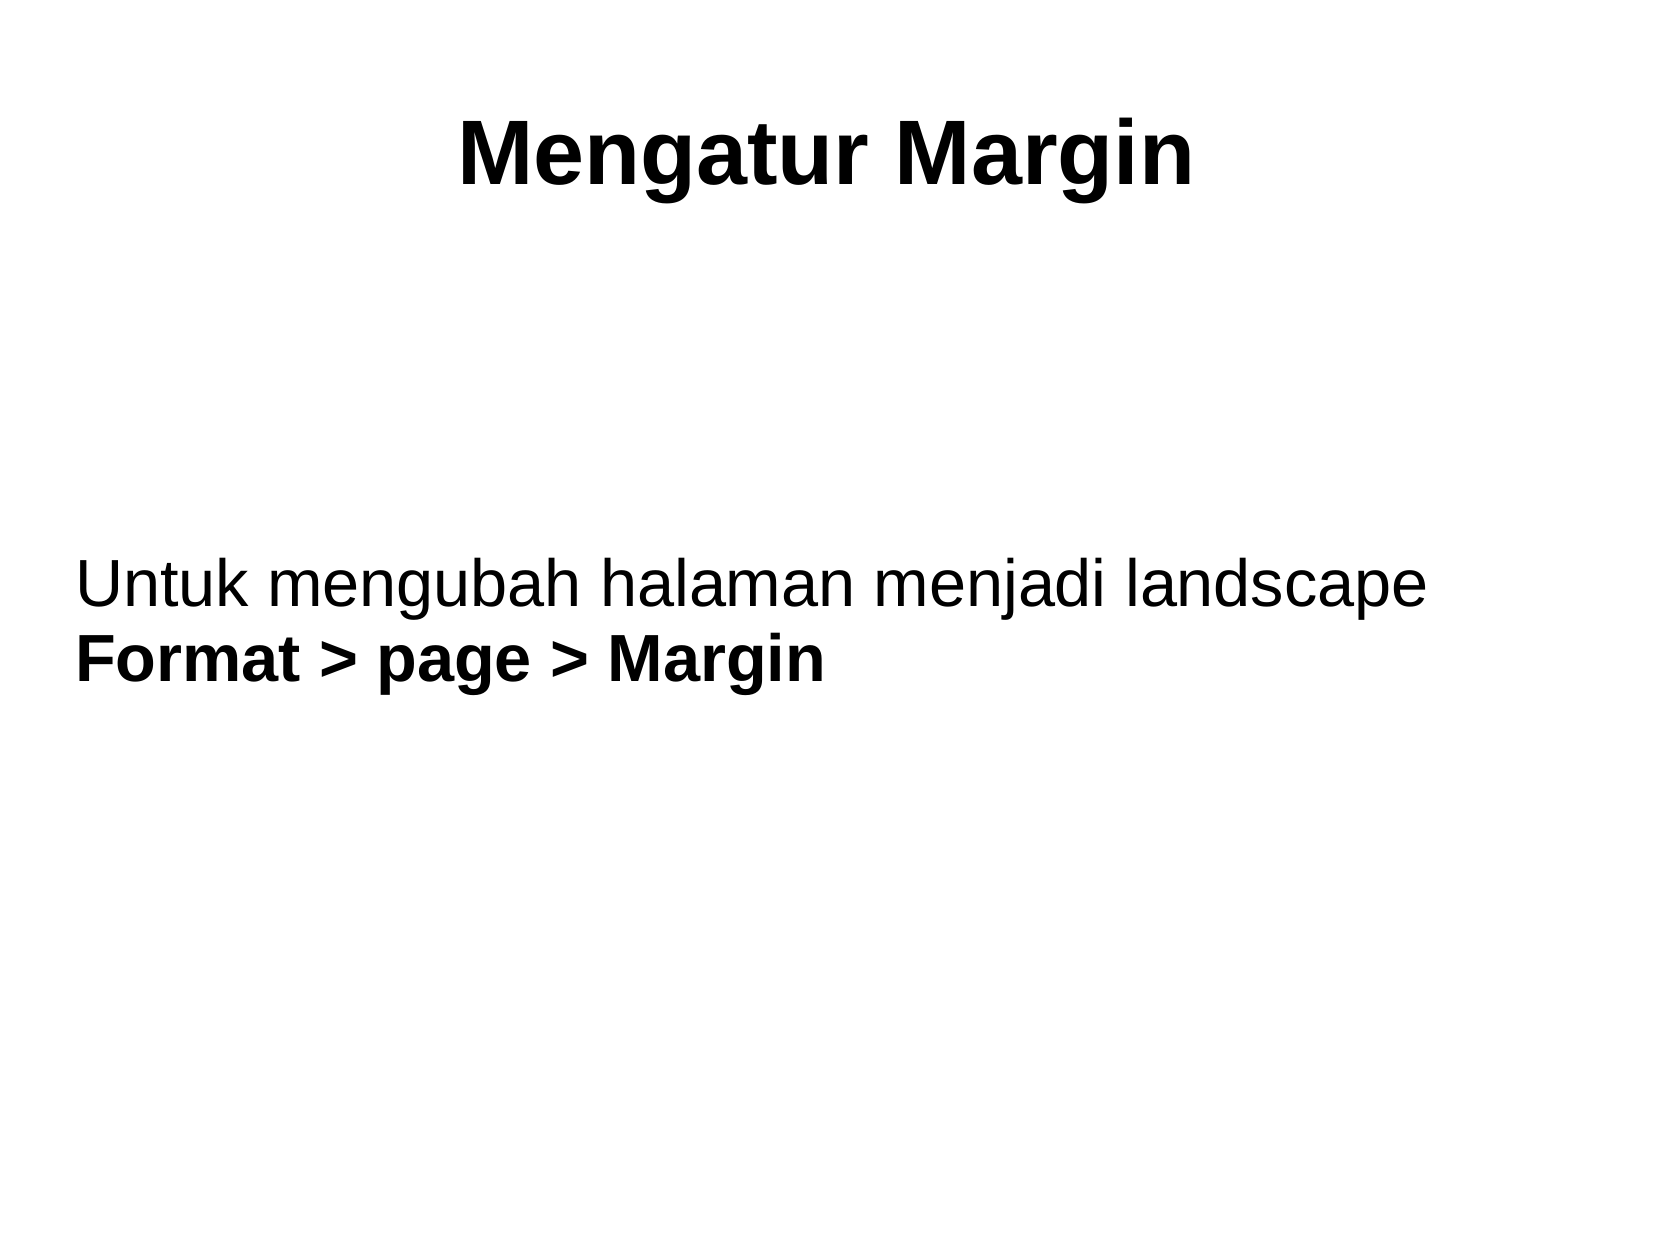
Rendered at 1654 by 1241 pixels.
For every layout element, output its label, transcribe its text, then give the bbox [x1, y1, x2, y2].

title Mengatur Margin [82, 49, 1571, 257]
text_box Untuk mengubah halaman menjadi landscape Format > page > Margin [60, 539, 1597, 704]
